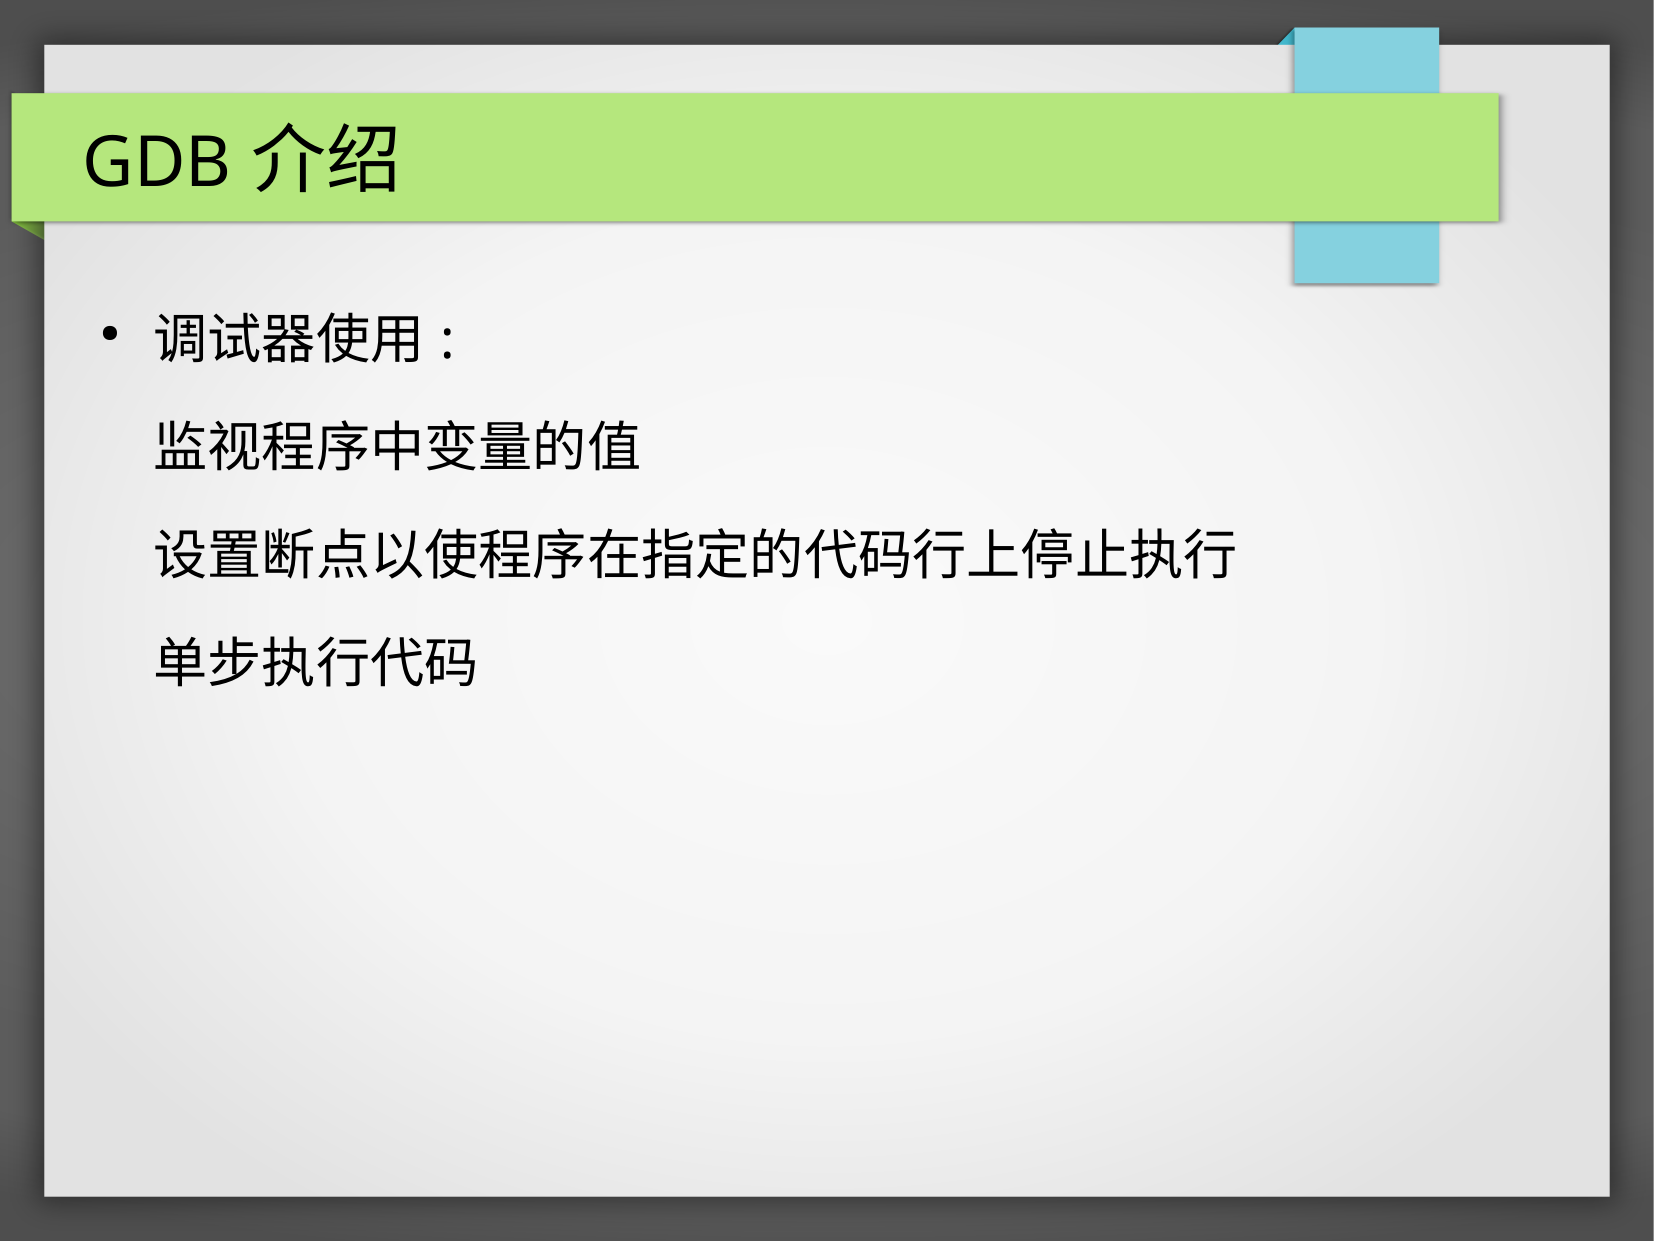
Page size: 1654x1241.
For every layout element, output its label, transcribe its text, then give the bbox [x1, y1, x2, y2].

picture [0, 0, 1654, 1241]
list 调试器使用: 监视程序中变量的值 设置断点以使程序在指定的代码行上停止执行 单步执行代码 [82, 295, 1571, 1015]
title GDB介绍 [82, 94, 1264, 213]
